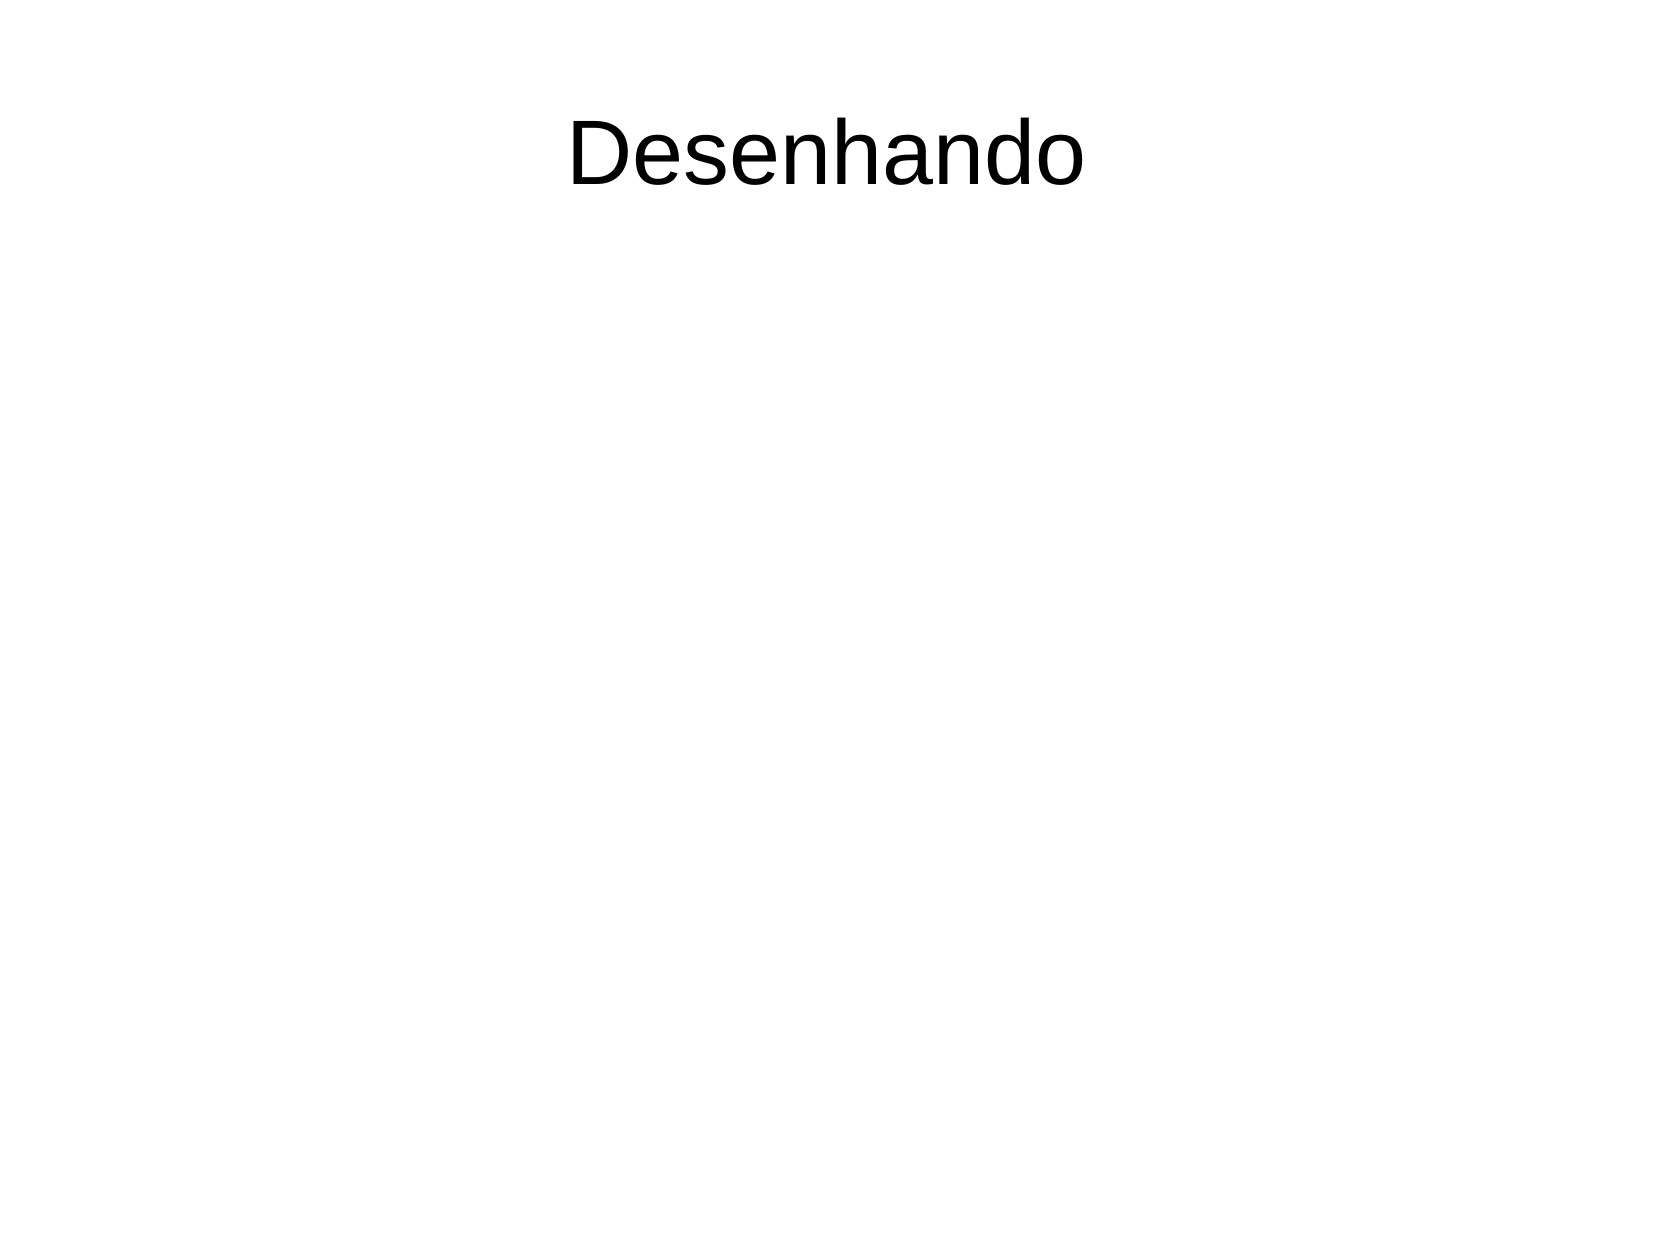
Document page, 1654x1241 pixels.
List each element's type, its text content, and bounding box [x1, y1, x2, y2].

title Desenhando [82, 49, 1571, 257]
